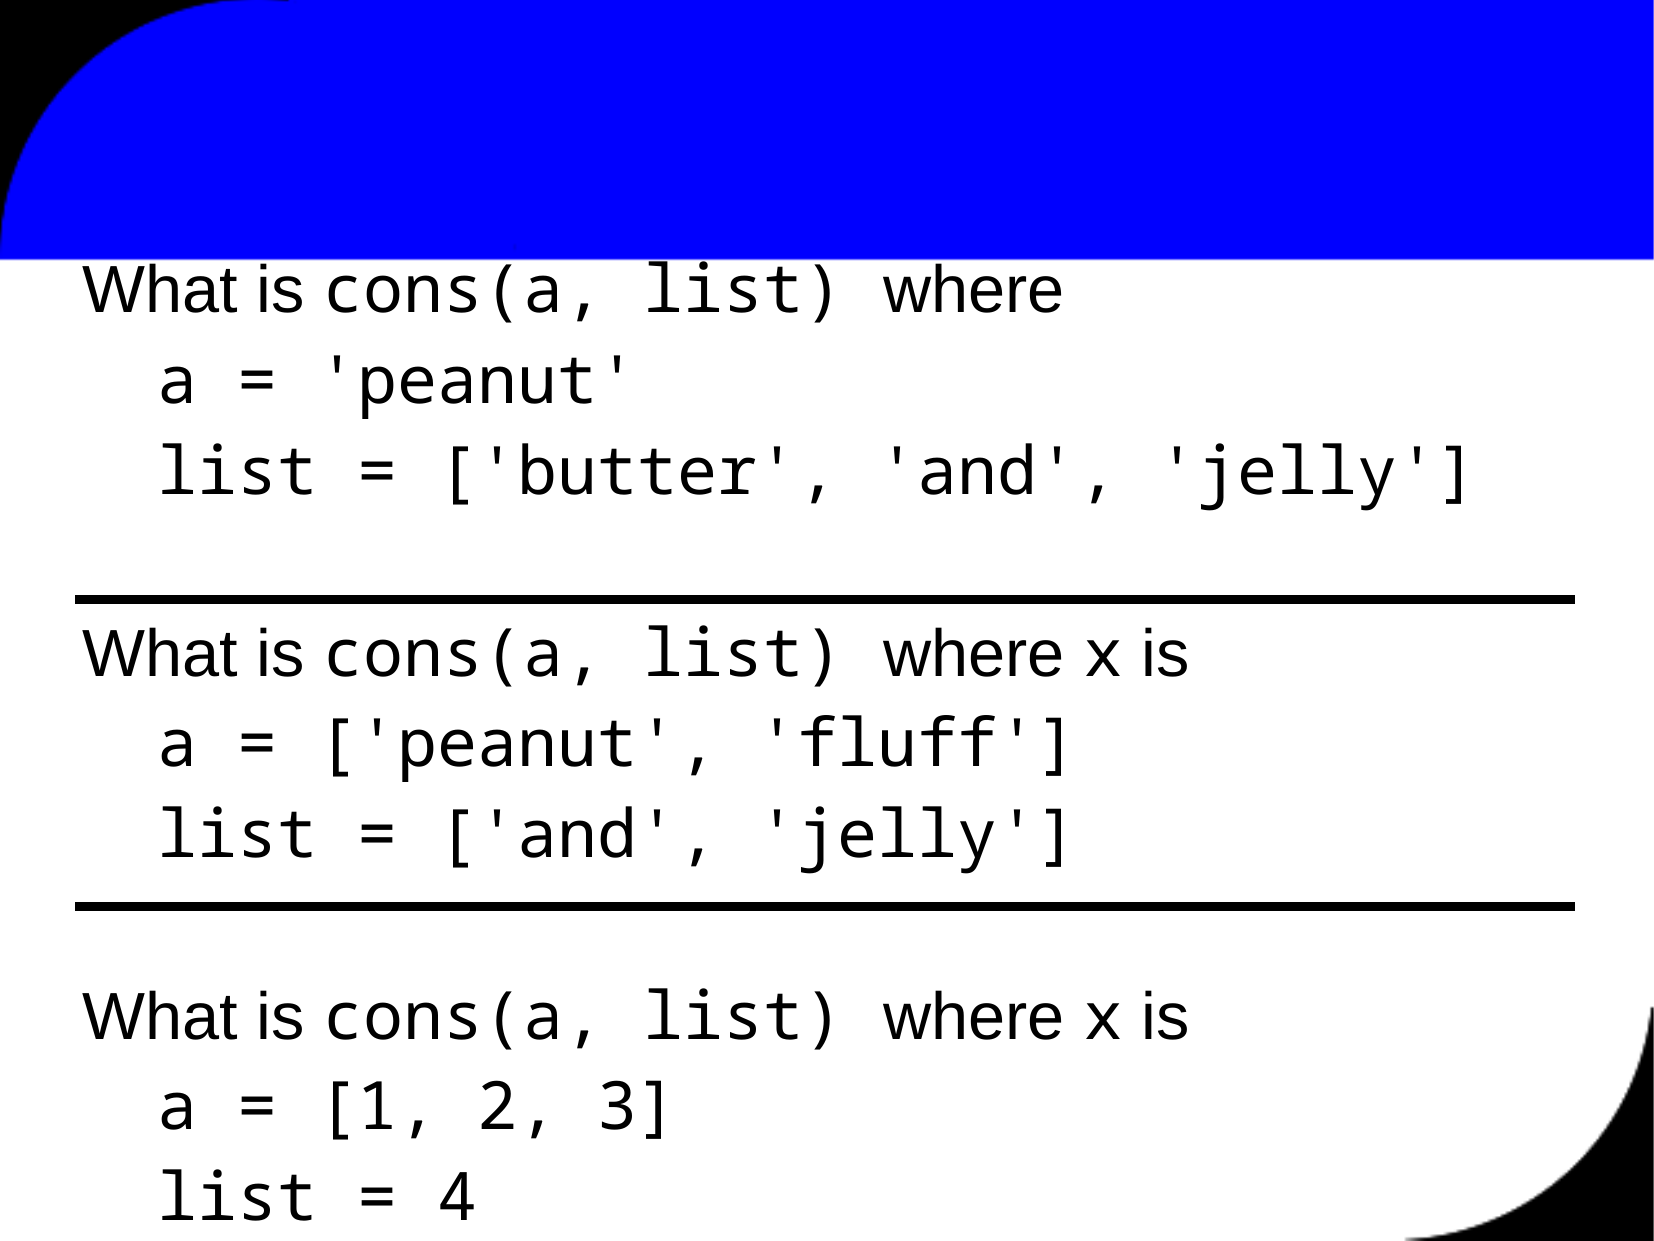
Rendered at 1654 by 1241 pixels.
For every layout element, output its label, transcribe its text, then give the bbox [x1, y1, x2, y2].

picture [0, 0, 1654, 1241]
text_box What is cons(a, list) where a = 'peanut' list = ['butter', 'and', 'jelly'] What is cons(a, list) where x is a = ['peanut', 'fluff'] list = ['and', 'jelly'] What is cons(a, list) where x is a = [1, 2, 3] list = 4 [82, 911, 1571, 1180]
text_box What is cons(a, list) where a = 'peanut' list = ['butter', 'and', 'jelly'] What is cons(a, list) where x is a = ['peanut', 'fluff'] list = ['and', 'jelly'] What is cons(a, list) where x is a = [1, 2, 3] list = 4 [82, 301, 1571, 595]
text_box What is cons(a, list) where a = 'peanut' list = ['butter', 'and', 'jelly'] What is cons(a, list) where x is a = ['peanut', 'fluff'] list = ['and', 'jelly'] What is cons(a, list) where x is a = [1, 2, 3] list = 4 [82, 604, 1571, 902]
